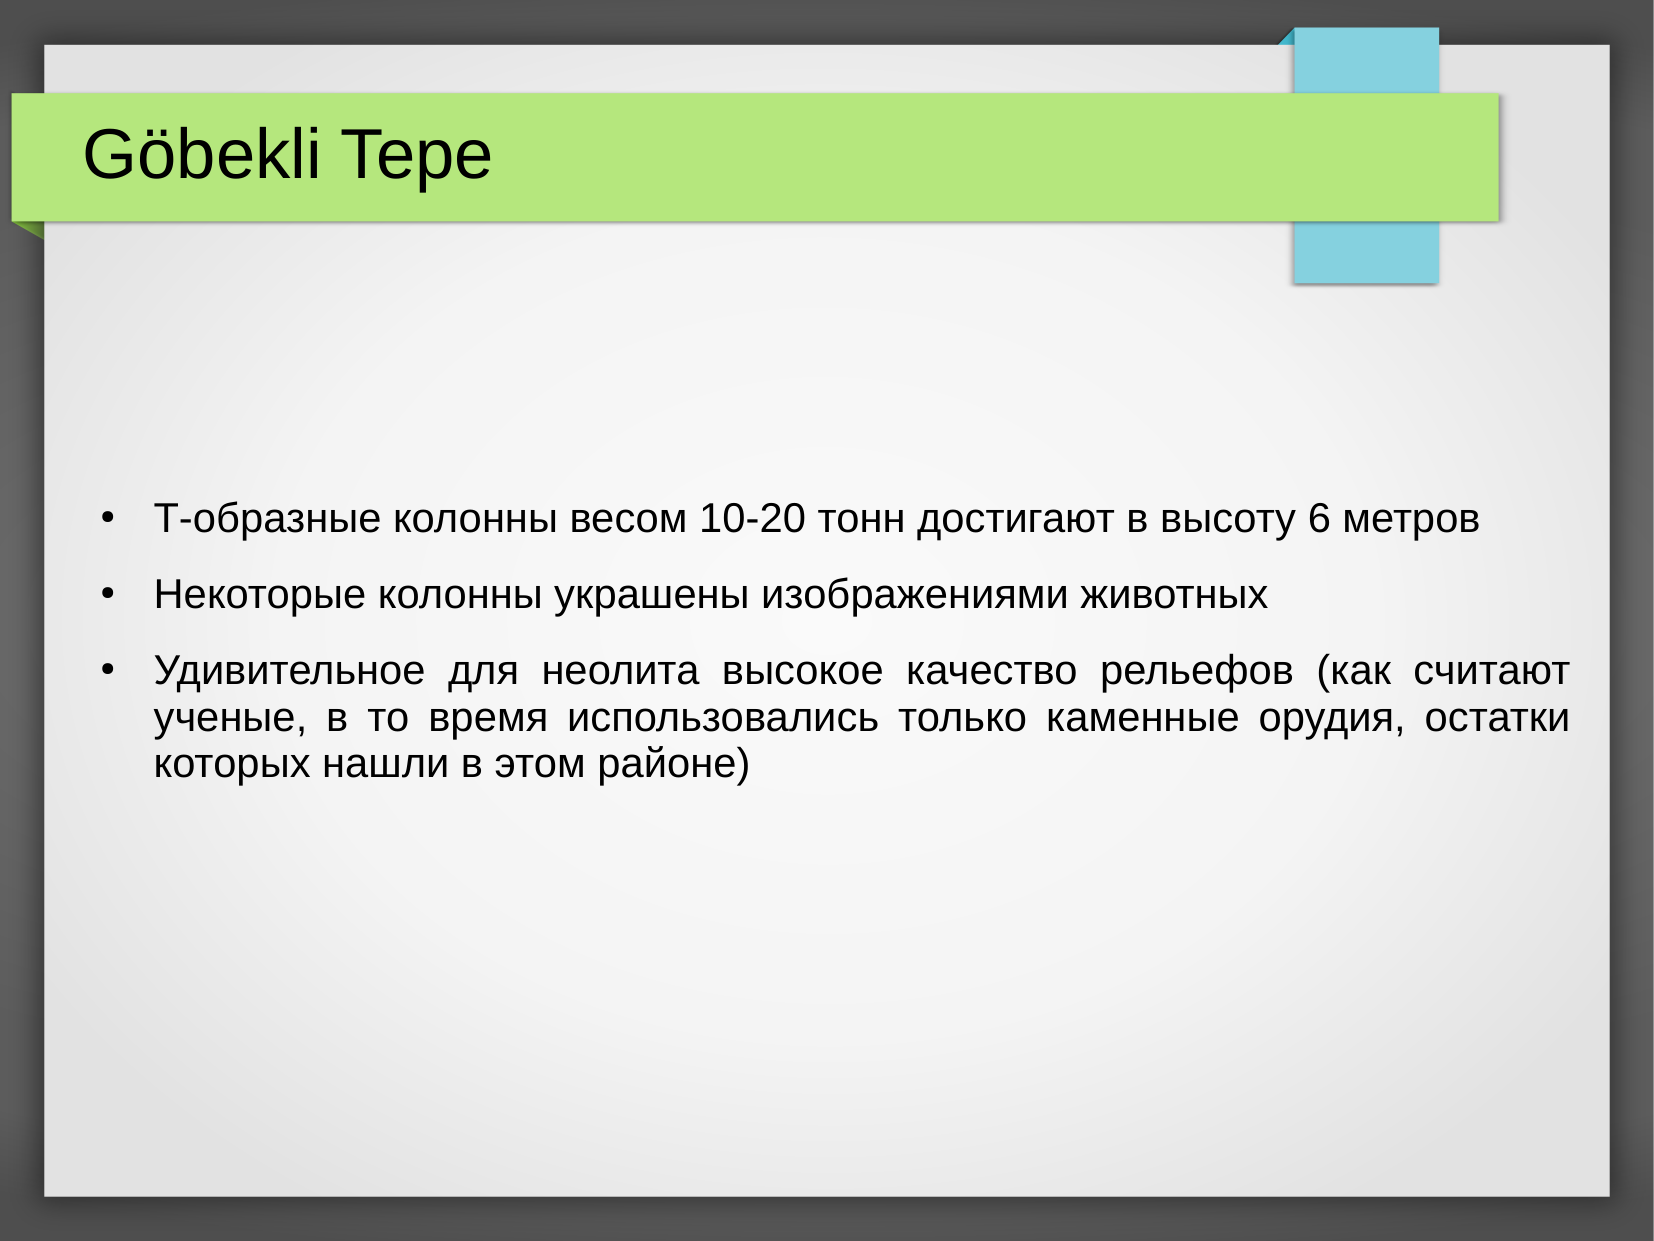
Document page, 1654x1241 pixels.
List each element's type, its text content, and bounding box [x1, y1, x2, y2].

picture [0, 0, 1654, 1241]
list Т-образные колонны весом 10-20 тонн достигают в высоту 6 метров Некоторые колонны украшены изображениями животных Удивительное для неолита высокое качество рельефов (как считают ученые, в то время использовались только каменные орудия, остатки которых нашли в этом районе) [82, 495, 1571, 1036]
title Göbekli Tepe [82, 94, 1264, 213]
